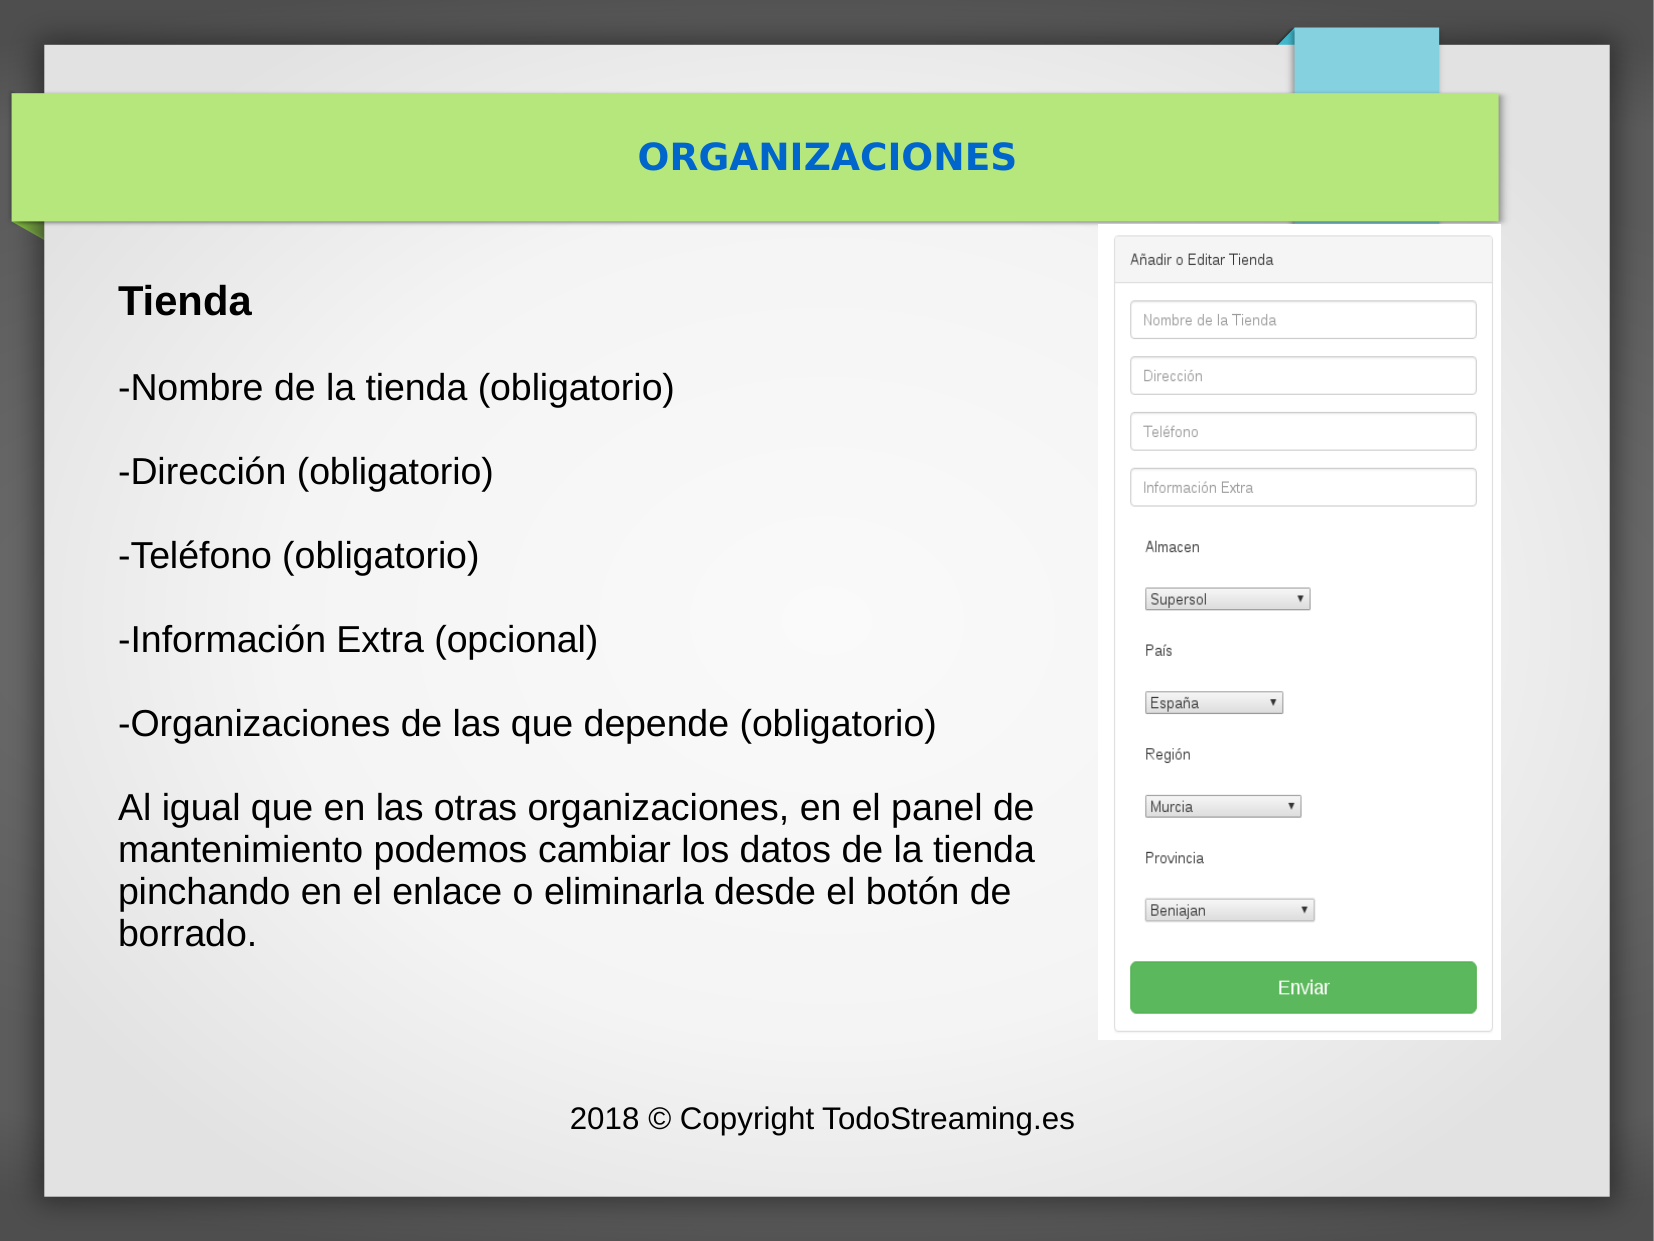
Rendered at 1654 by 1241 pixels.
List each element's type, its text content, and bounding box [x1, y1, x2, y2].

picture [0, 0, 1654, 1241]
title ORGANIZACIONES [637, 113, 1028, 201]
text_box 2018 © Copyright TodoStreaming.es [555, 1094, 1099, 1146]
subtitle Tienda -Nombre de la tienda (obligatorio) -Dirección (obligatorio) -Teléfono (obligatorio) -Información Extra (opcional) -Organizaciones de las que depende (obligatorio) Al igual que en las otras organizaciones, en el panel de mantenimiento podemos cambiar los datos de la tienda pinchando en el enlace o eliminarla desde el botón de borrado. [118, 239, 1087, 1040]
